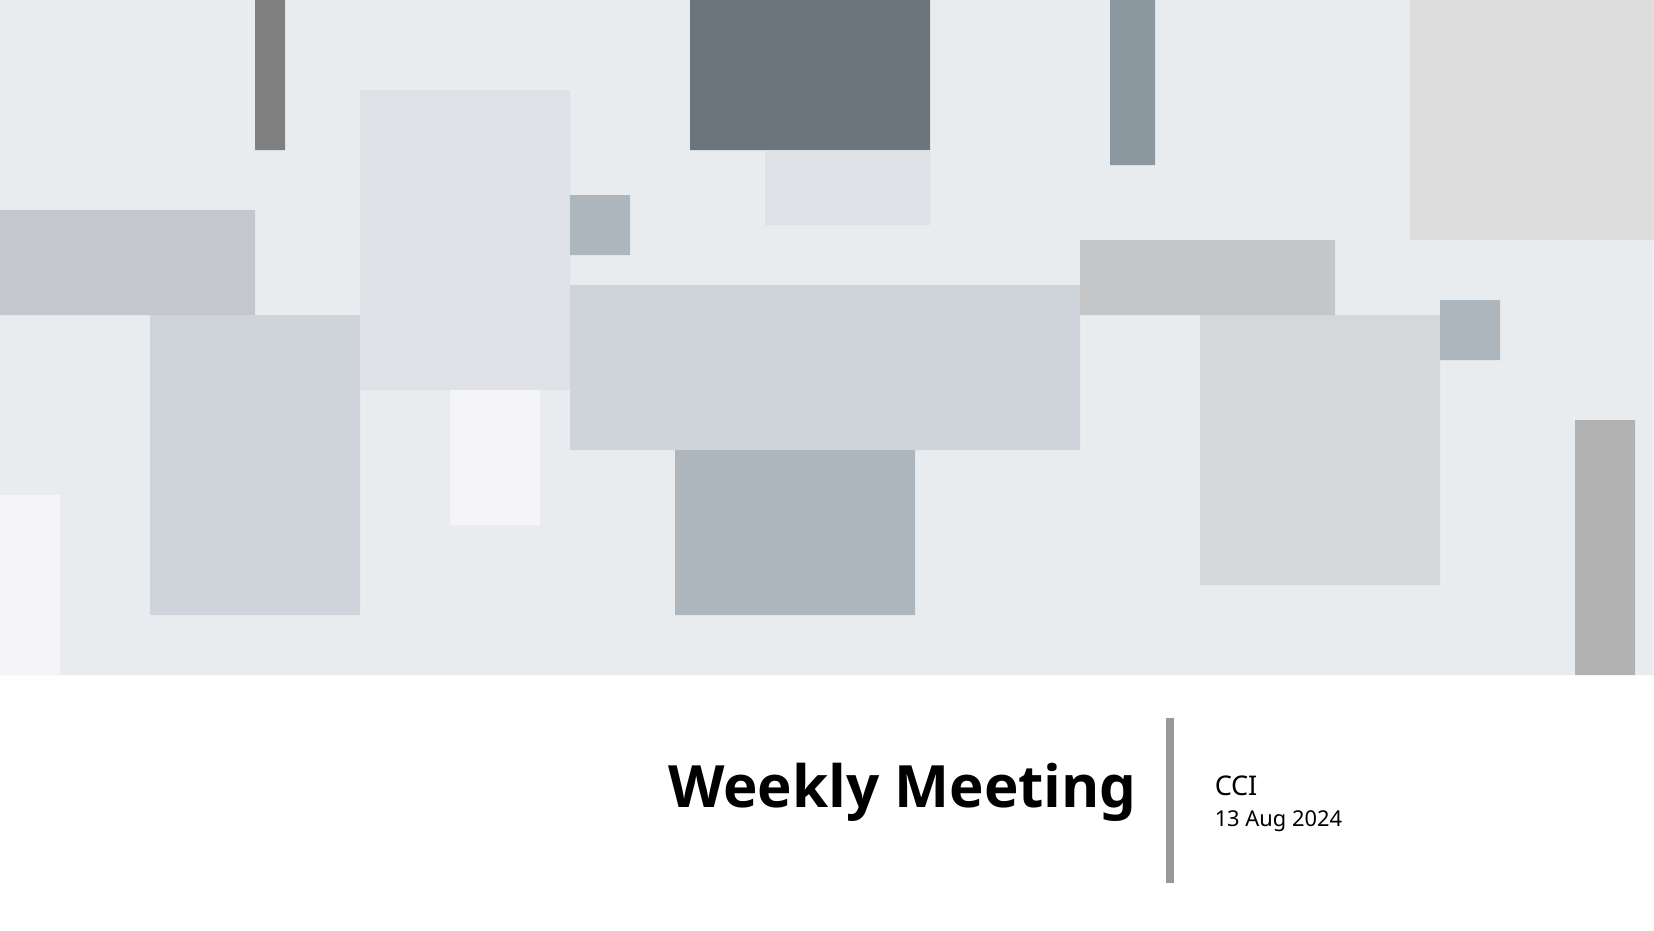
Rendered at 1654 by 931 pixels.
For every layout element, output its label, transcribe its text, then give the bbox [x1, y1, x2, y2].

text_box CCI 13 Aug 2024 [1200, 759, 1591, 841]
text_box Weekly Meeting [611, 738, 1152, 890]
